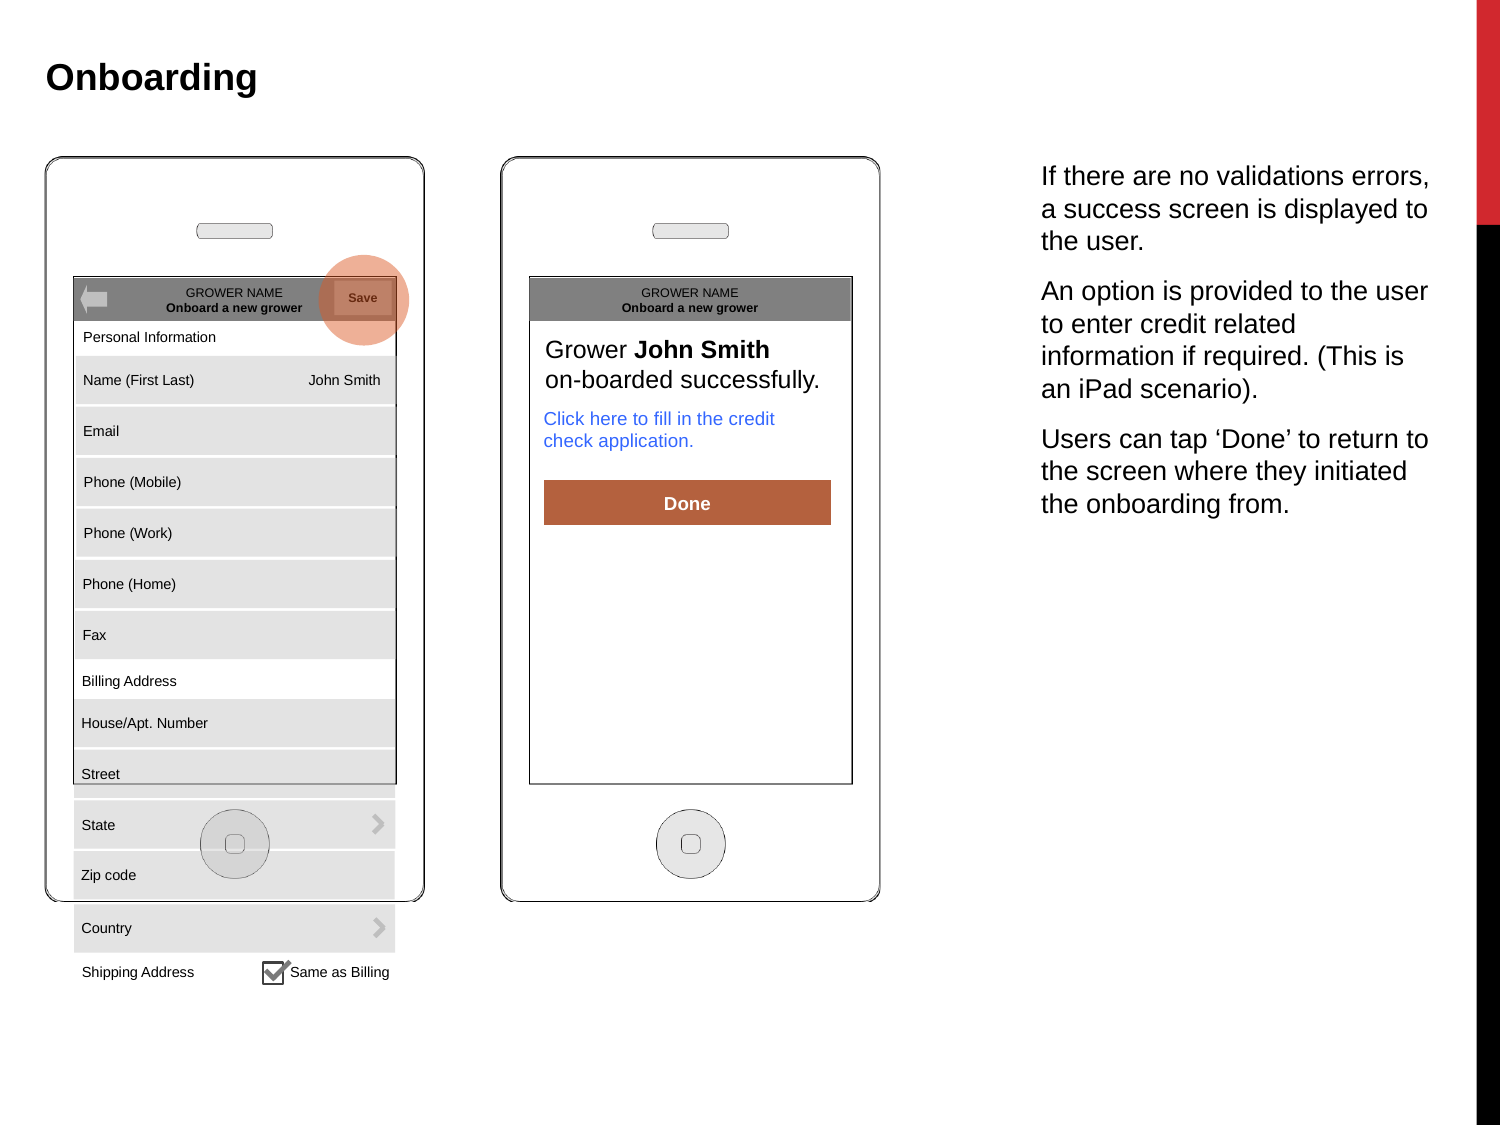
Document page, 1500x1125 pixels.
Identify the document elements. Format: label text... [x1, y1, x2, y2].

text_box Zip code [66, 858, 262, 892]
text_box Email [68, 414, 165, 447]
text_box Phone (Mobile) [68, 465, 214, 498]
text_box Done [543, 479, 832, 527]
text_box [76, 508, 398, 557]
text_box [76, 457, 398, 507]
text_box [262, 962, 283, 984]
text_box Fax [67, 618, 213, 651]
text_box [74, 699, 396, 748]
picture [500, 155, 881, 902]
text_box House/Apt. Number [66, 706, 262, 740]
text_box Country [66, 911, 262, 945]
picture [44, 155, 425, 902]
text_box Click here to fill in the credit check application. [528, 399, 844, 460]
text_box [318, 254, 410, 346]
text_box [75, 559, 397, 609]
text_box [80, 284, 108, 314]
text_box If there are no validations errors, a success screen is displayed to the user. An option is provided to the user to enter credit related information if required. (This is an iPad scenario). Users can tap ‘Done’ to return to the screen where they initiated the onboarding from. [1030, 153, 1448, 1097]
text_box State [66, 808, 262, 841]
text_box Personal Information [72, 323, 262, 352]
text_box [74, 800, 396, 849]
text_box GROWER NAME Onboard a new grower [73, 278, 323, 321]
text_box Grower John Smith on-boarded successfully. [530, 326, 846, 402]
text_box John Smith [279, 363, 396, 396]
text_box Name (First Last) [68, 363, 232, 396]
text_box Shipping Address [71, 957, 278, 986]
text_box [74, 749, 396, 798]
text_box [75, 406, 397, 455]
text_box [75, 610, 397, 660]
text_box Street [66, 757, 262, 790]
text_box Same as Billing [278, 957, 401, 986]
text_box Phone (Home) [67, 567, 213, 600]
text_box GROWER NAME Onboard a new grower [529, 278, 851, 321]
text_box Onboarding [34, 47, 270, 104]
text_box [74, 904, 396, 953]
text_box Billing Address [71, 666, 319, 696]
text_box Phone (Work) [68, 516, 214, 549]
text_box [75, 355, 397, 405]
text_box [73, 851, 395, 900]
